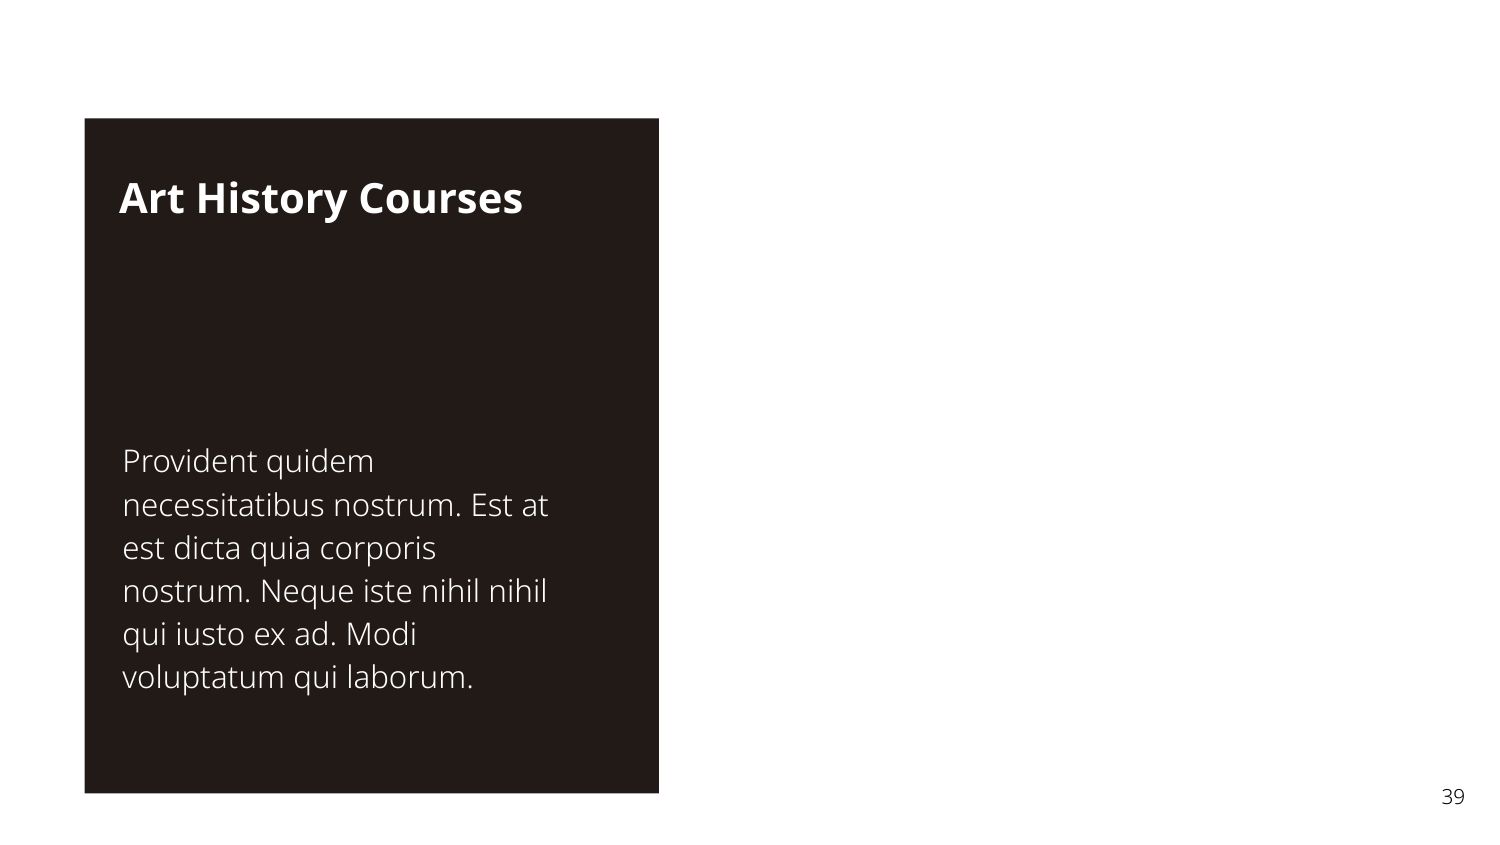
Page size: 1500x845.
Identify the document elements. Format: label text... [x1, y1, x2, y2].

title Provident quidem necessitatibus nostrum. Est at est dicta quia corporis nostrum. Neque iste nihil nihil qui iusto ex ad. Modi voluptatum qui laborum. [107, 421, 576, 753]
title Art History Courses [104, 168, 638, 263]
